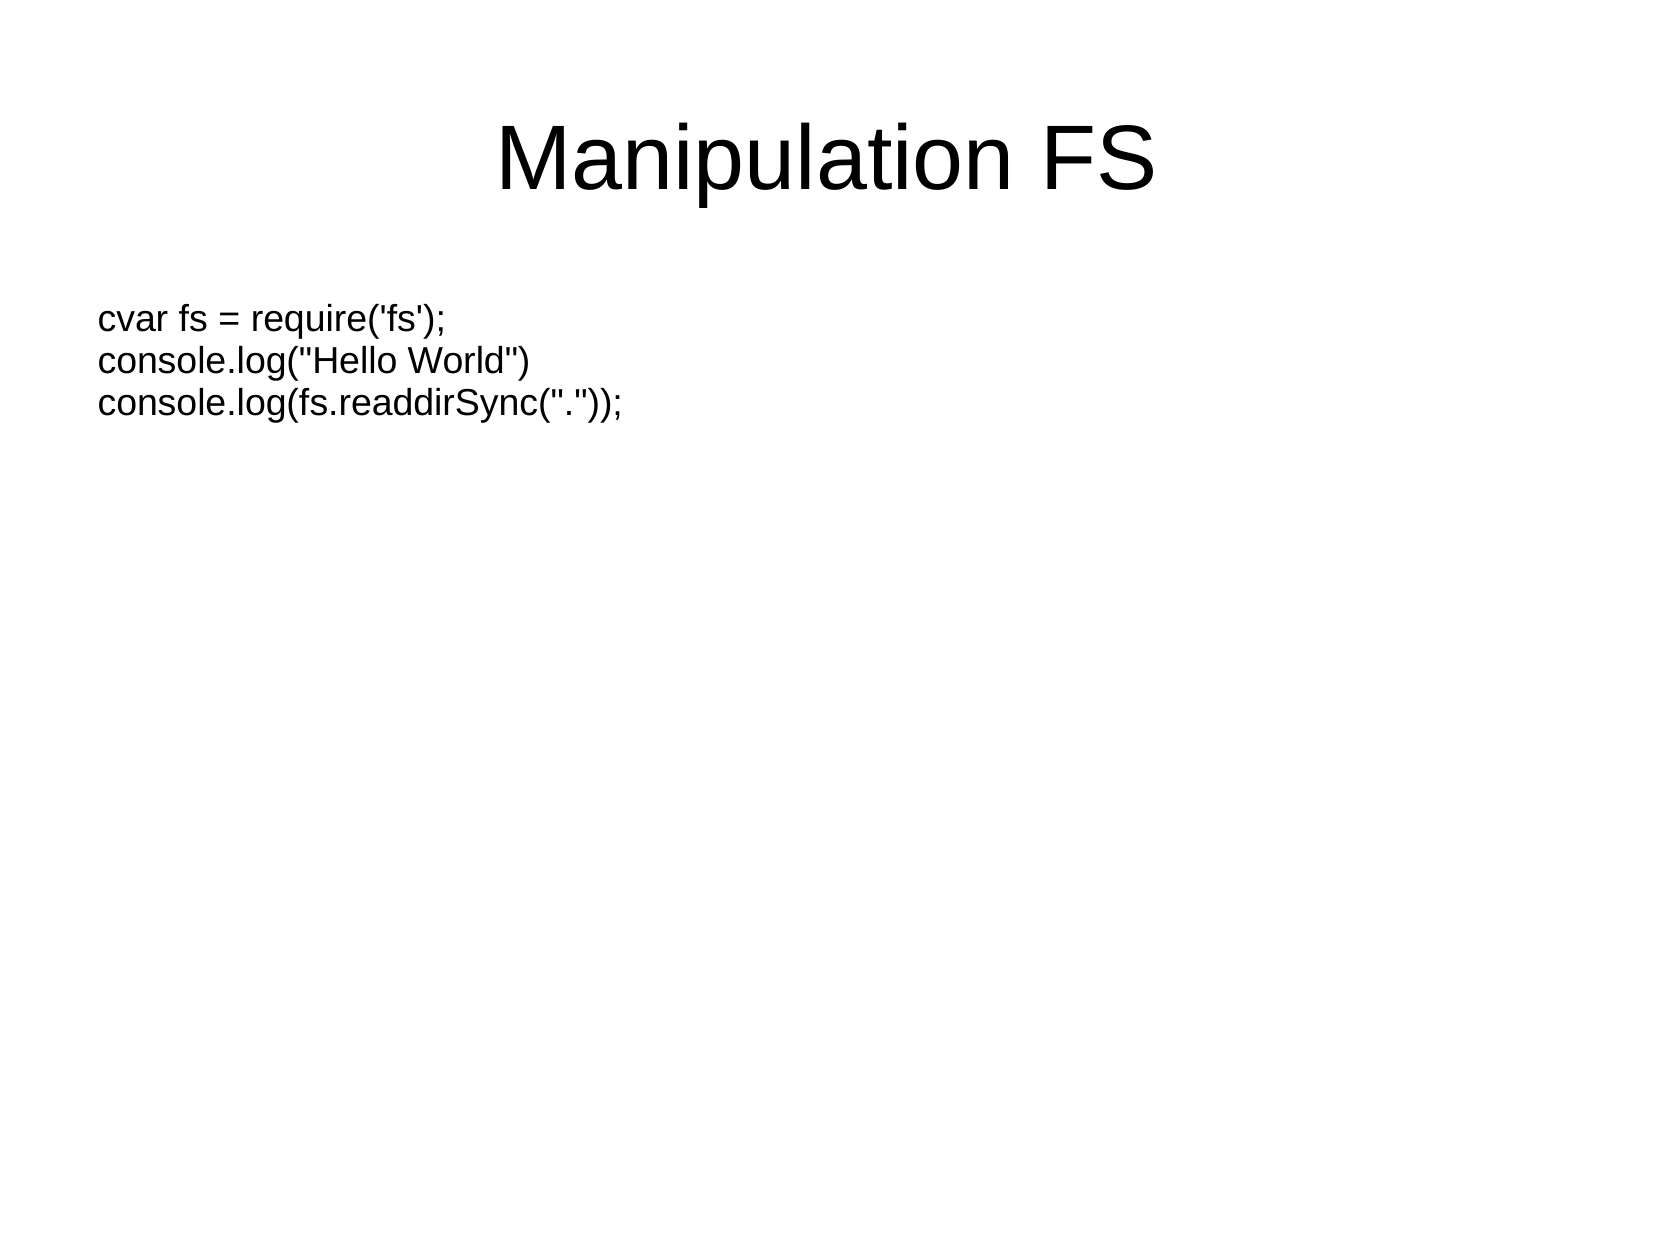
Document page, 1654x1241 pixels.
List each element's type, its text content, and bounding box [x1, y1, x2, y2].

text_box cvar fs = require('fs'); console.log("Hello World") console.log(fs.readdirSync(".")); [82, 290, 827, 851]
title Manipulation FS [82, 49, 1571, 257]
